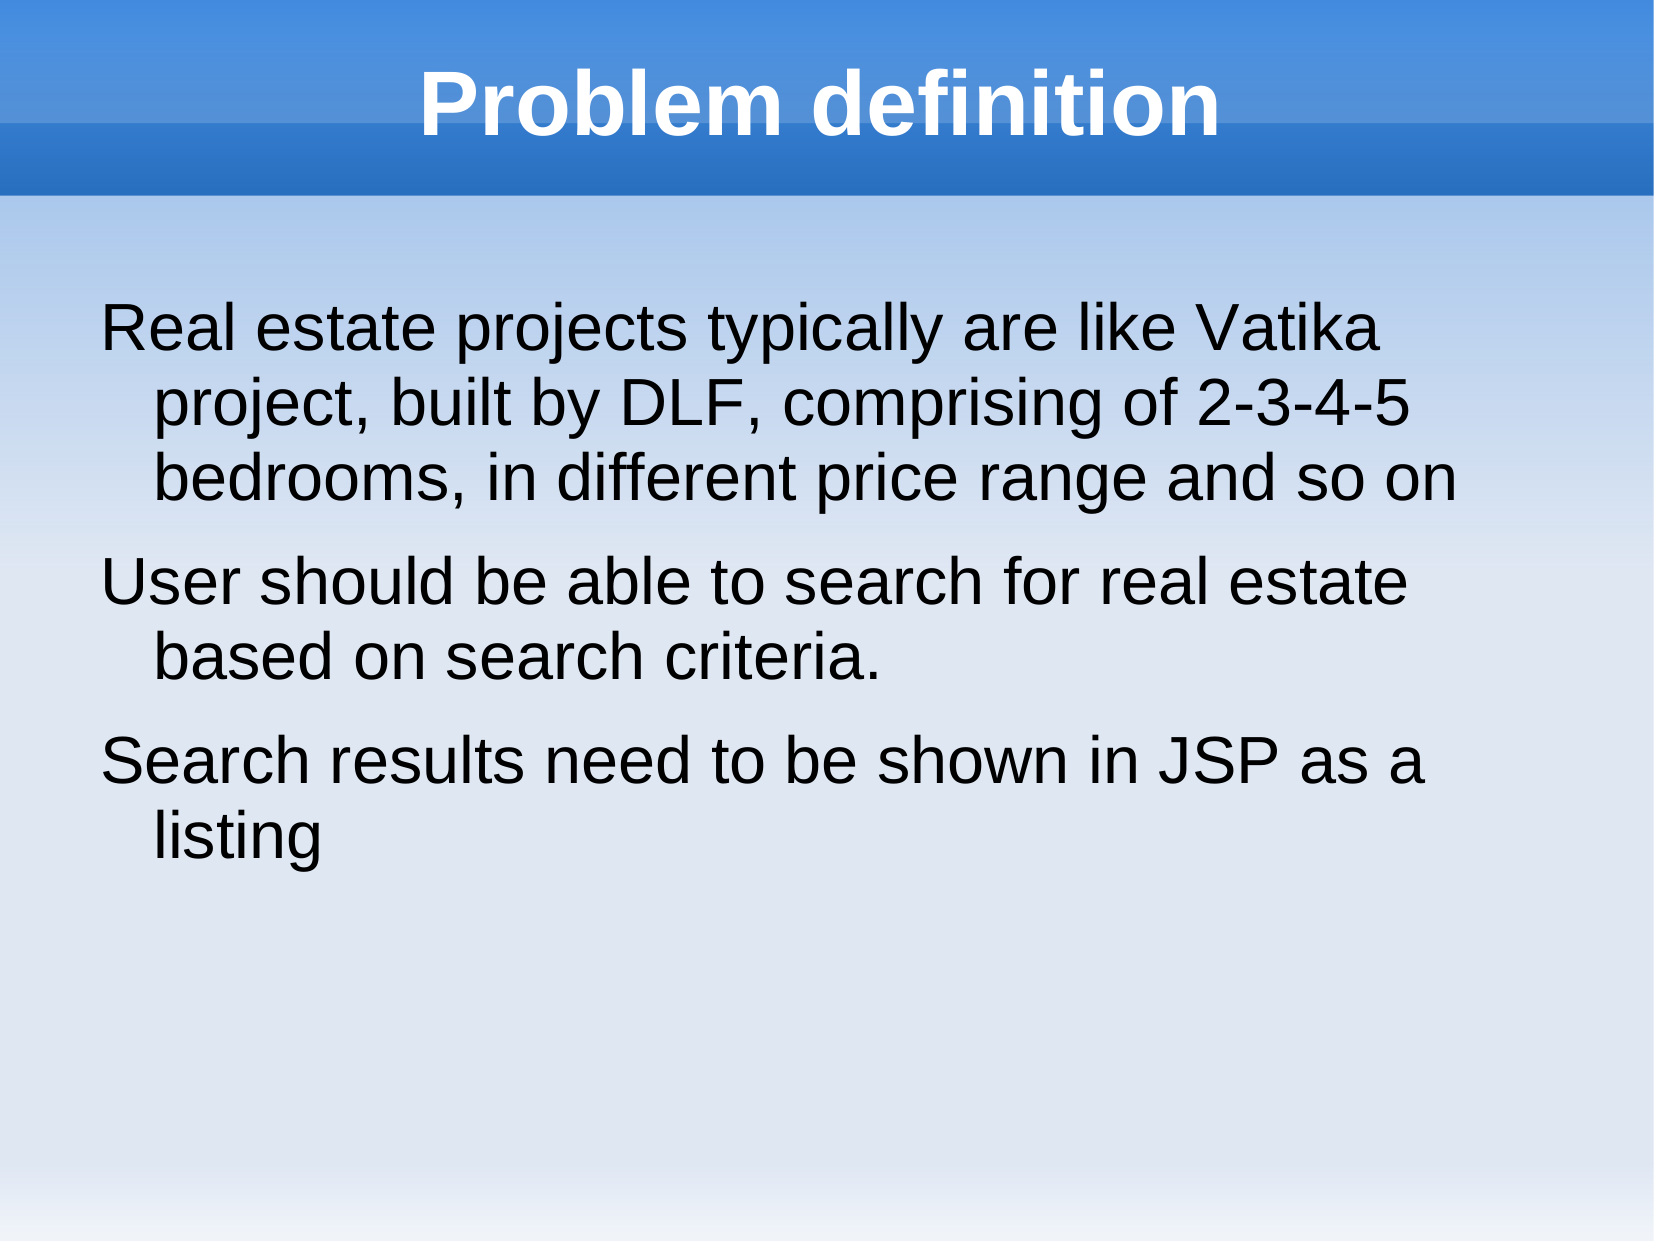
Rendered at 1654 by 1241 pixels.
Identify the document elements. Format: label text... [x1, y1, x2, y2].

list Real estate projects typically are like Vatika project, built by DLF, comprising of 2-3-4-5 bedrooms, in different price range and so on User should be able to search for real estate based on search criteria. Search results need to be shown in JSP as a listing [82, 290, 1571, 1094]
picture [0, 0, 1654, 1241]
title Problem definition [76, 7, 1565, 200]
